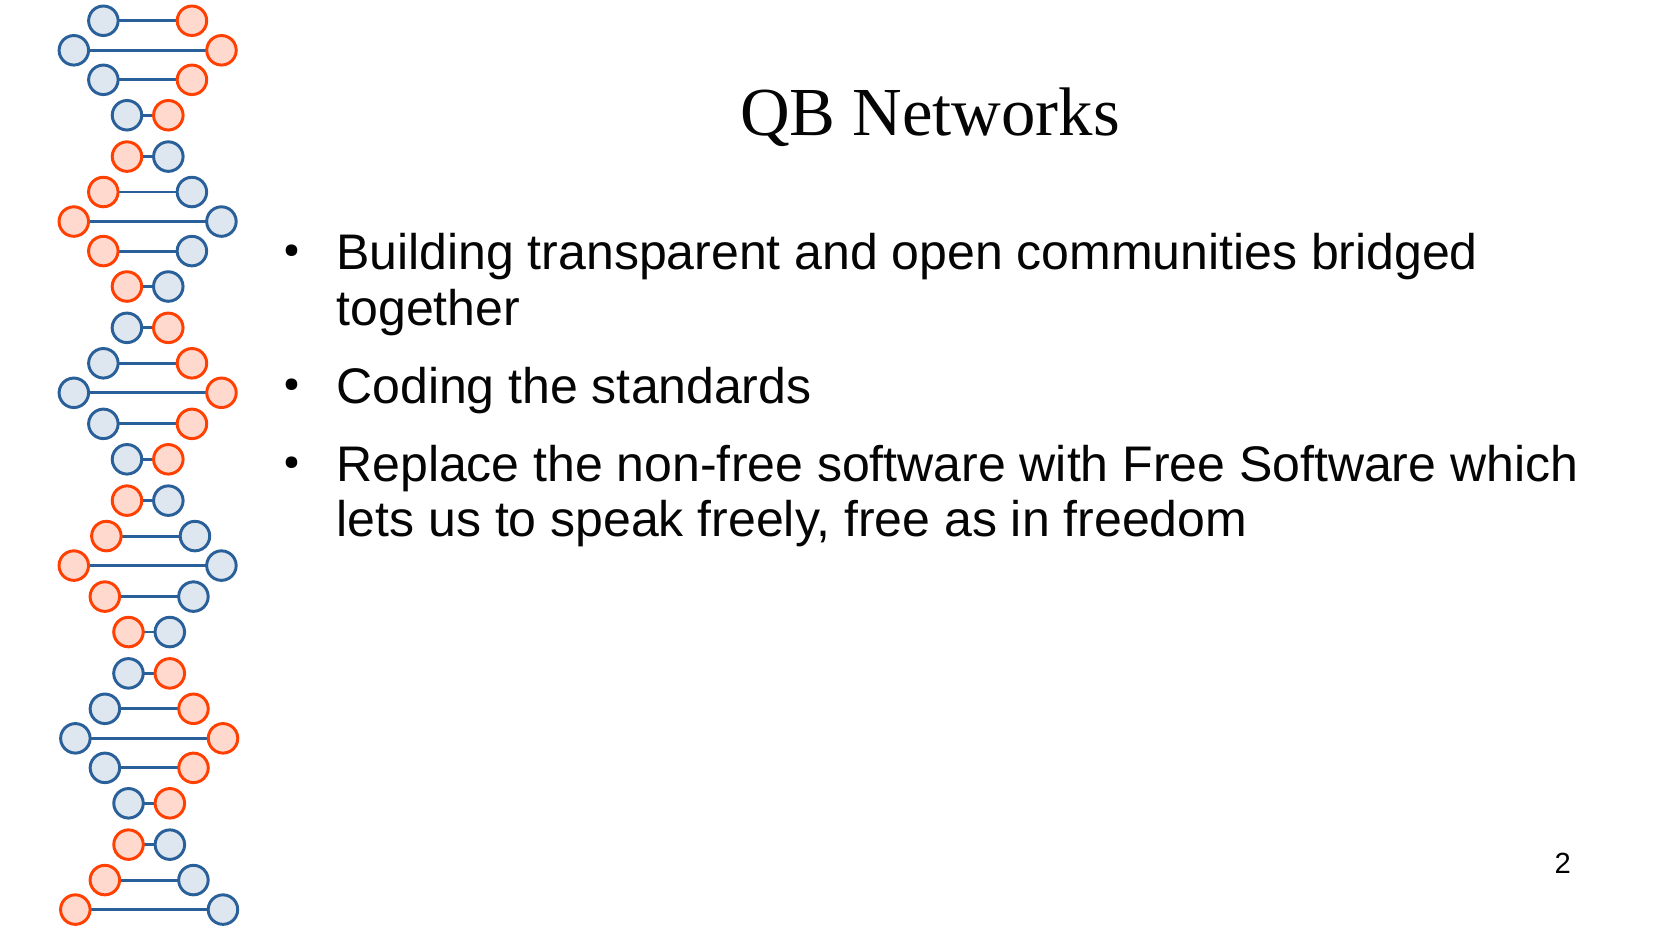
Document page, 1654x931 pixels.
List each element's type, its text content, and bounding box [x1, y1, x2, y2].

title QB Networks [265, 35, 1595, 189]
list Building transparent and open communities bridged together Coding the standards Replace the non-free software with Free Software which lets us to speak freely, free as in freedom [265, 224, 1595, 764]
